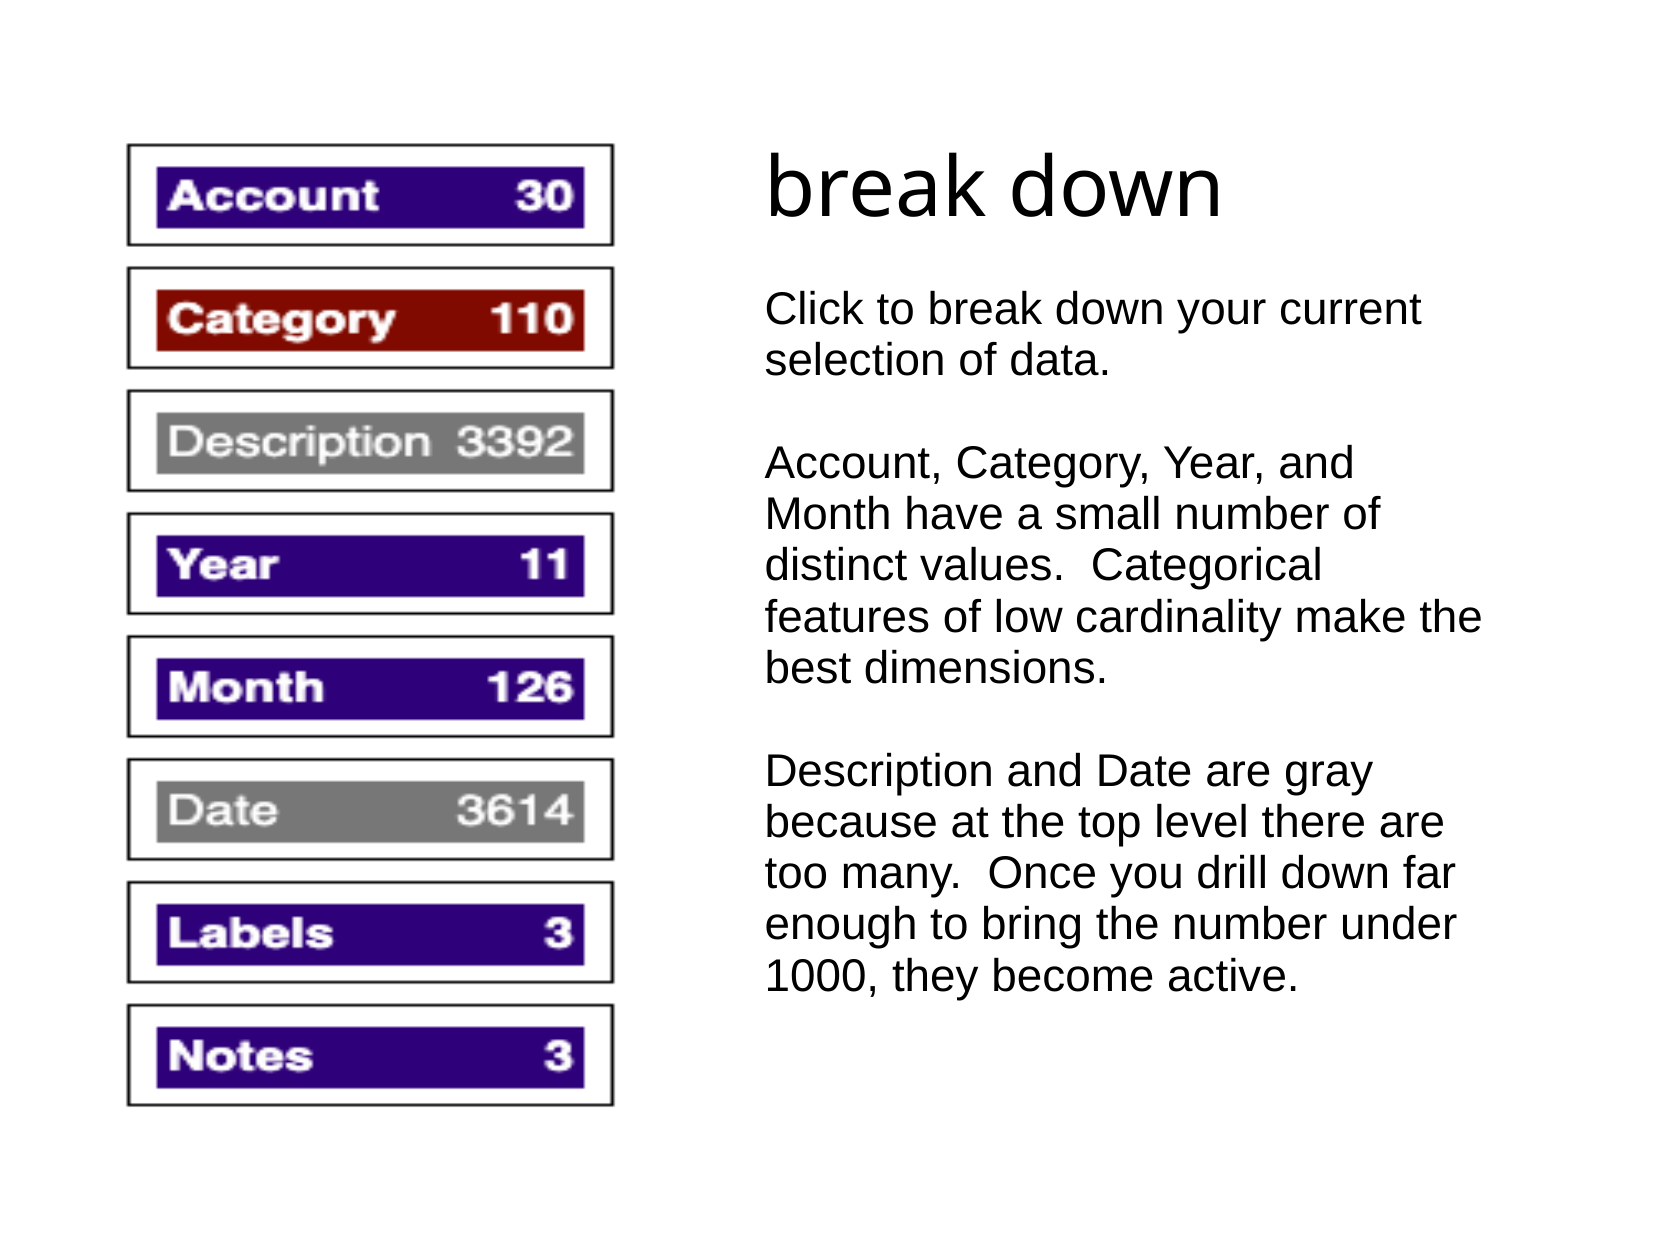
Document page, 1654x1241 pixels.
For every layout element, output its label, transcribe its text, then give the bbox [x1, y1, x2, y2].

text_box break down Click to break down your current selection of data. Account, Category, Year, and Month have a small number of distinct values. Categorical features of low cardinality make the best dimensions. Description and Date are gray because at the top level there are too many. Once you drill down far enough to bring the number under 1000, they become active. [749, 120, 1501, 1231]
picture [105, 119, 645, 1125]
